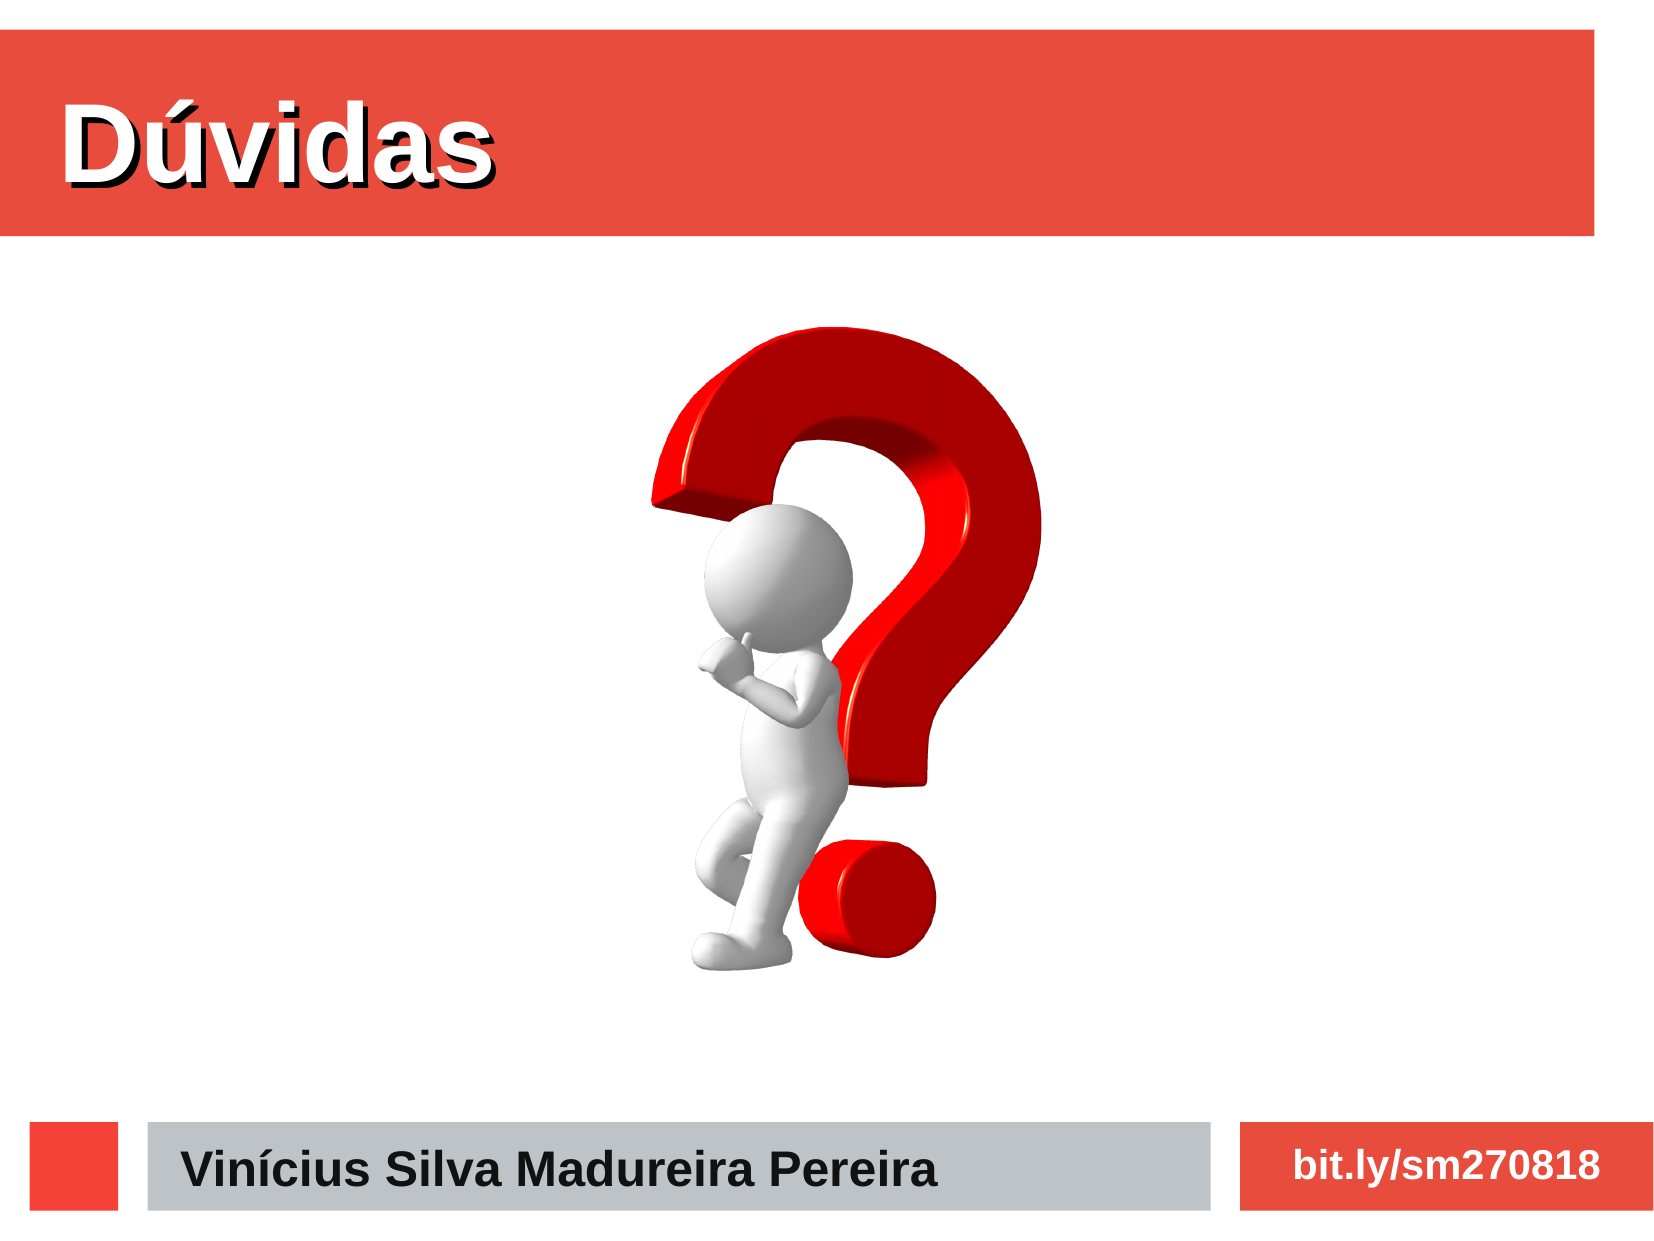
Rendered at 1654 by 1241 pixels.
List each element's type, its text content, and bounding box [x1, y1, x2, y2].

title Dúvidas [59, 59, 1595, 207]
text_box bit.ly/sm270818 [1228, 1134, 1654, 1205]
text_box Vinícius Silva Madureira Pereira [165, 1133, 1170, 1205]
picture [494, 315, 1159, 981]
